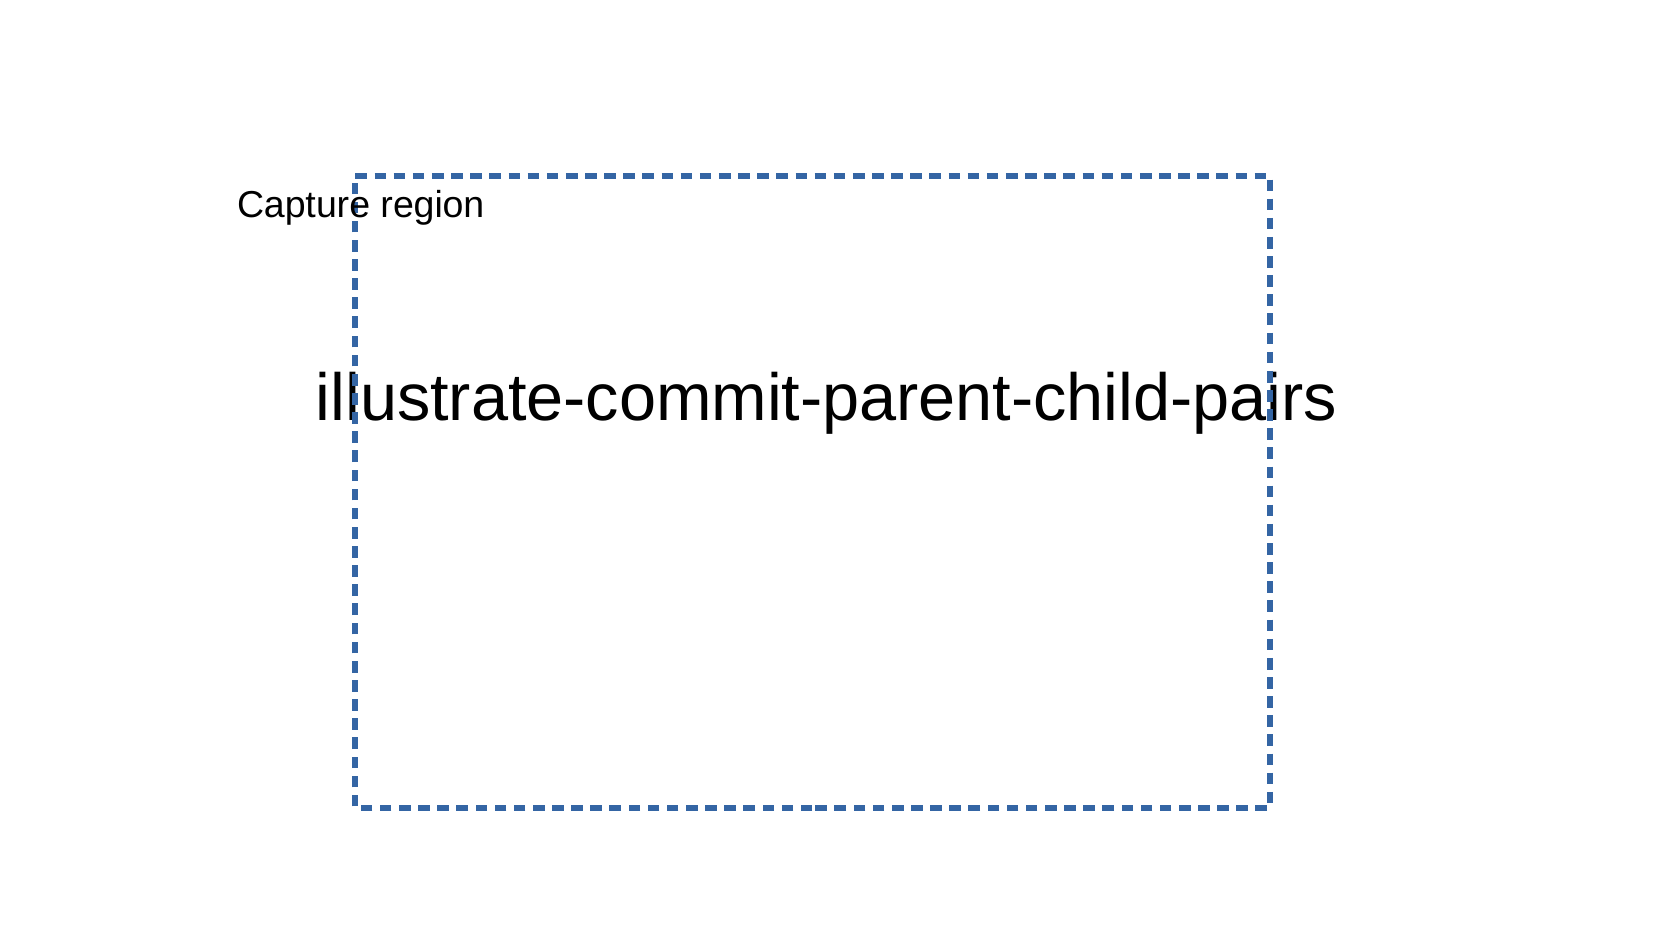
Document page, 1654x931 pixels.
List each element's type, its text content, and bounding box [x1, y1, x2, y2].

subtitle illustrate-commit-parent-child-pairs [82, 37, 1571, 757]
text_box Capture region [222, 175, 500, 233]
